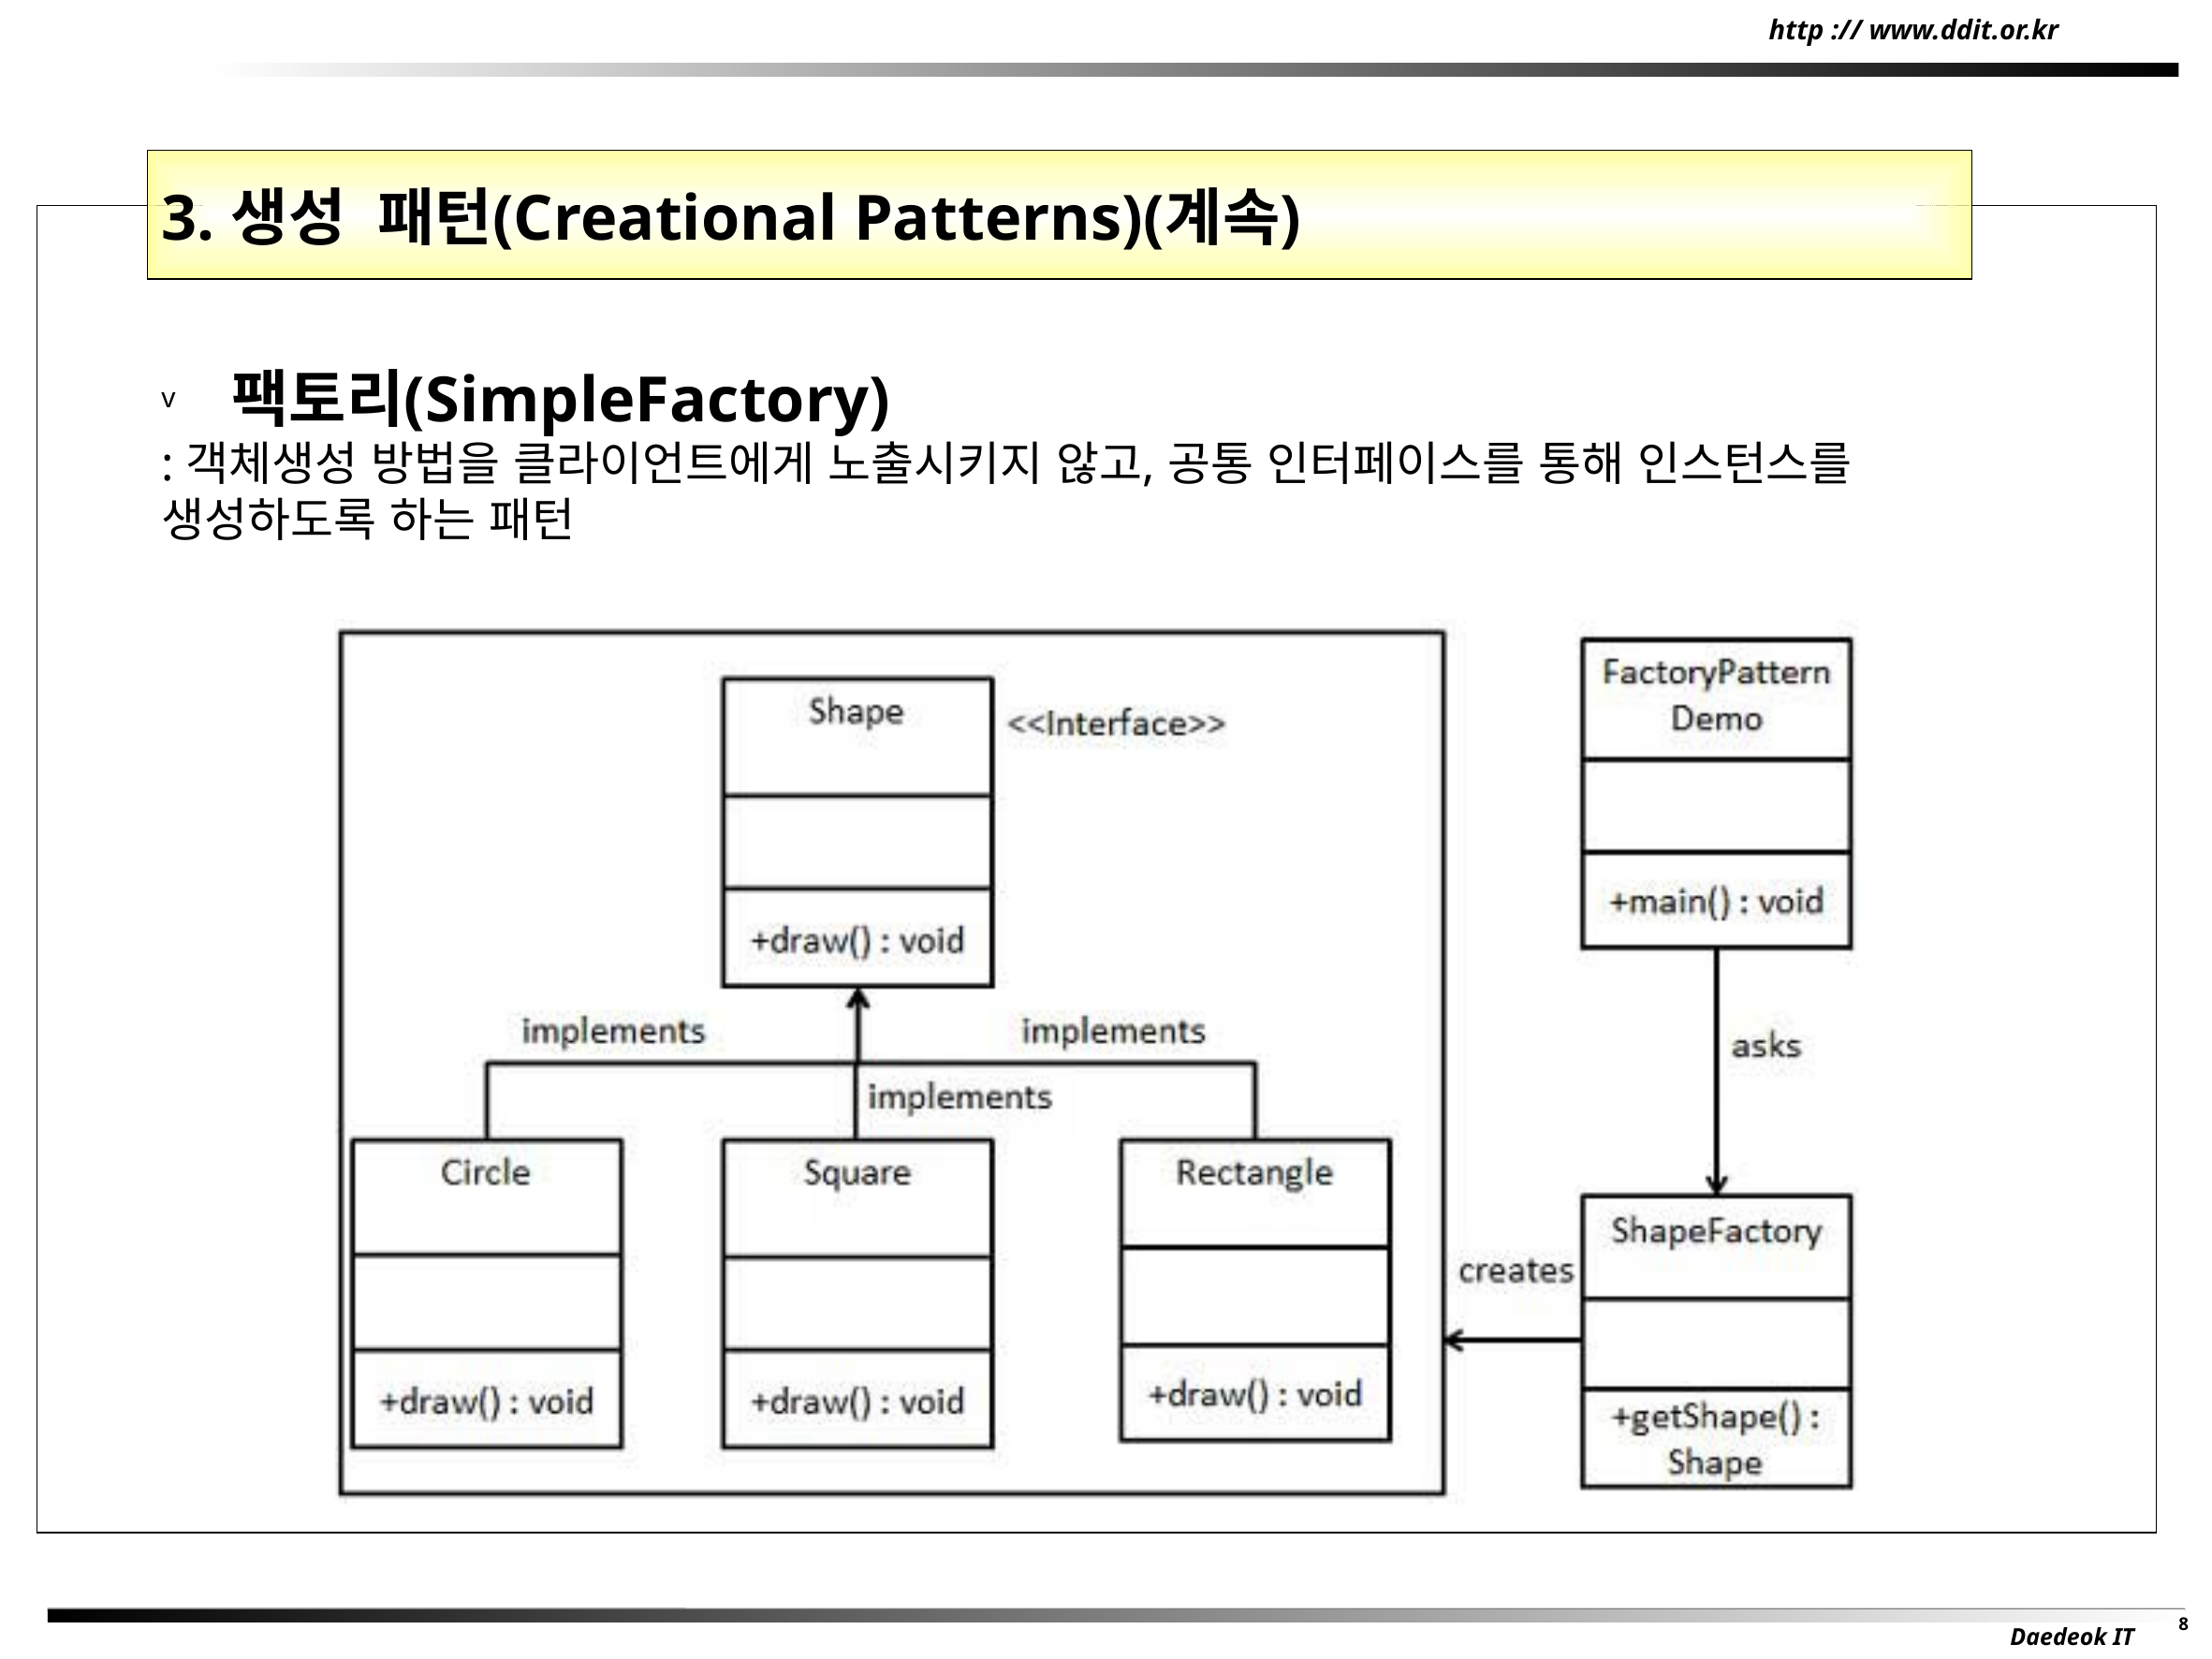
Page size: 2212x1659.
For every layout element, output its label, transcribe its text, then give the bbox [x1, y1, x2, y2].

text_box 팩토리(SimpleFactory) : 객체생성 방법을 클라이언트에게 노출시키지 않고, 공통 인터페이스를 통해 인스턴스를 생성하도록 하는 패턴 [147, 352, 2046, 554]
picture [334, 619, 1859, 1505]
text_box 3. 생성 패턴(Creational Patterns)(계속) [147, 150, 1972, 280]
